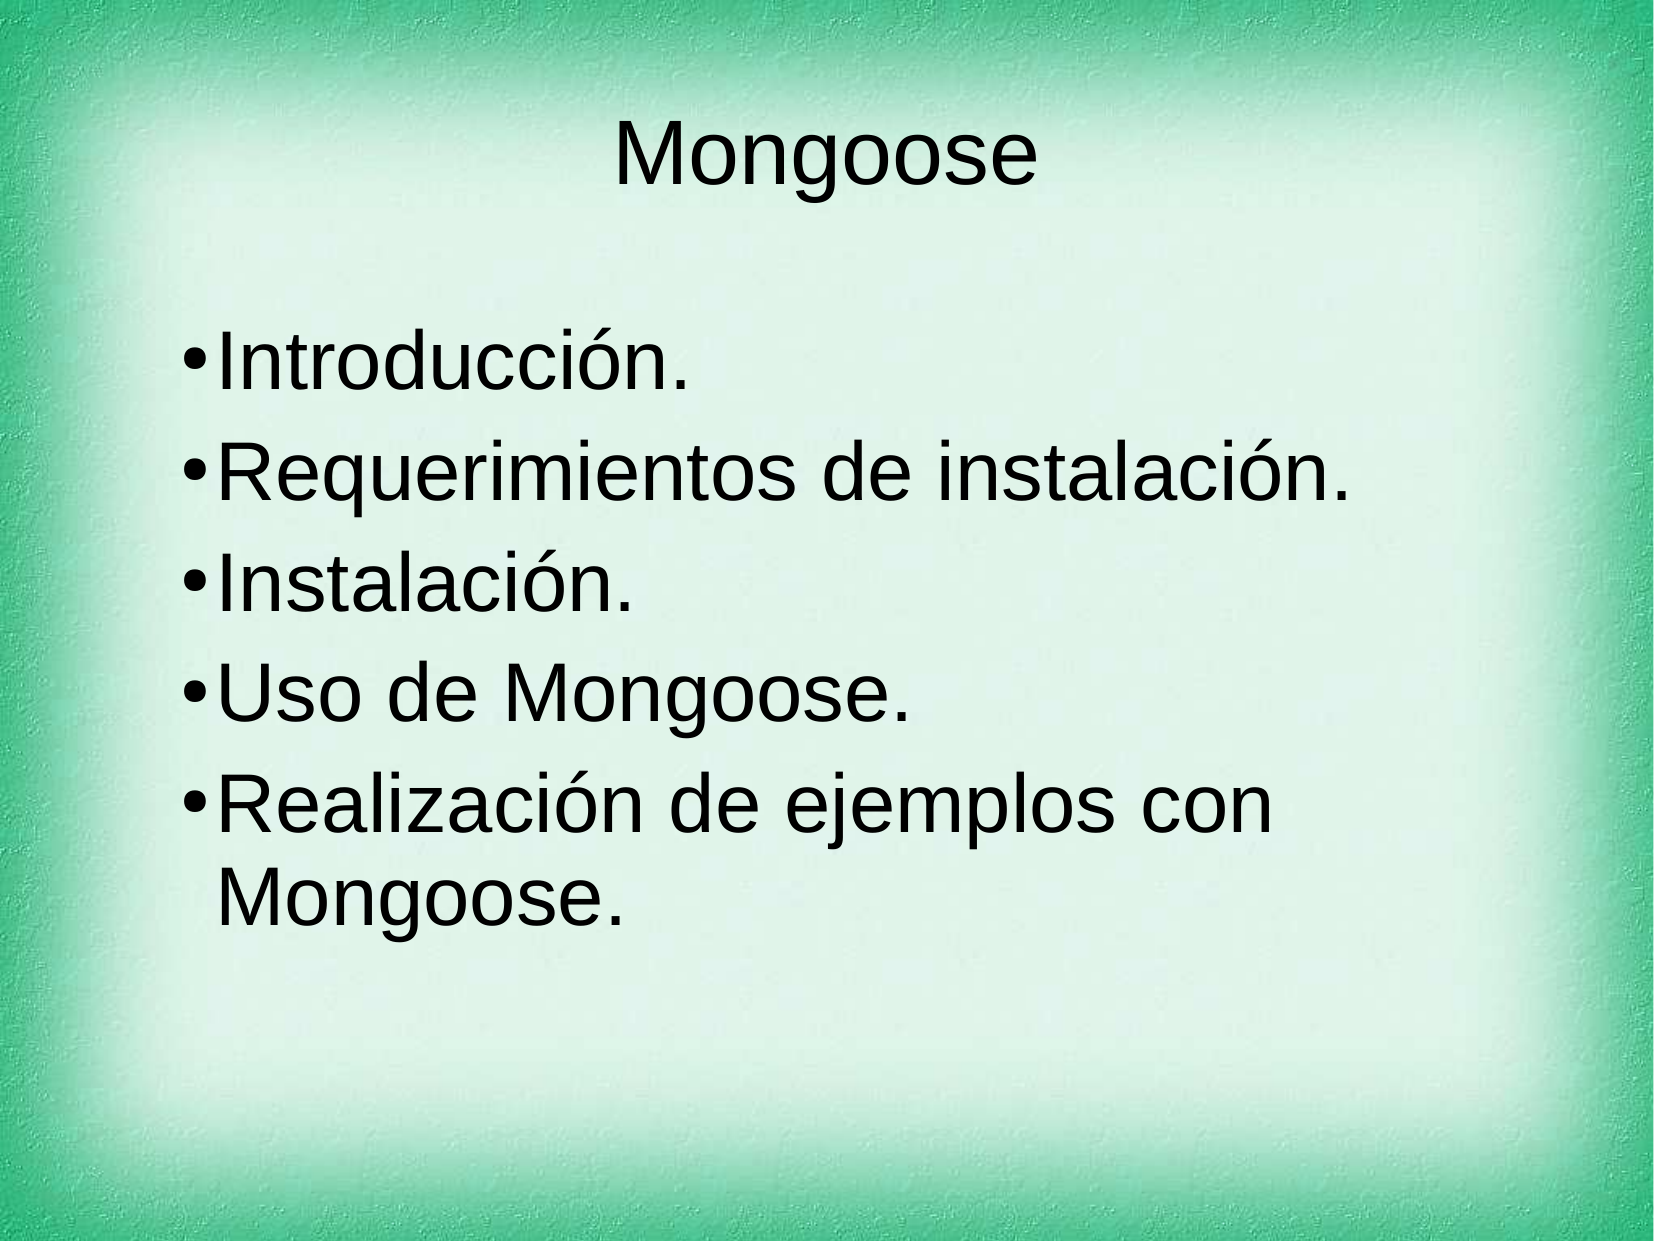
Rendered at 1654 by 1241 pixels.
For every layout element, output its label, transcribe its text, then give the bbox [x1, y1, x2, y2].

picture [0, 0, 1654, 1241]
text_box Introducción. Requerimientos de instalación. Instalación. Uso de Mongoose. Realización de ejemplos con Mongoose. [165, 307, 1489, 1012]
title Mongoose [82, 49, 1571, 257]
